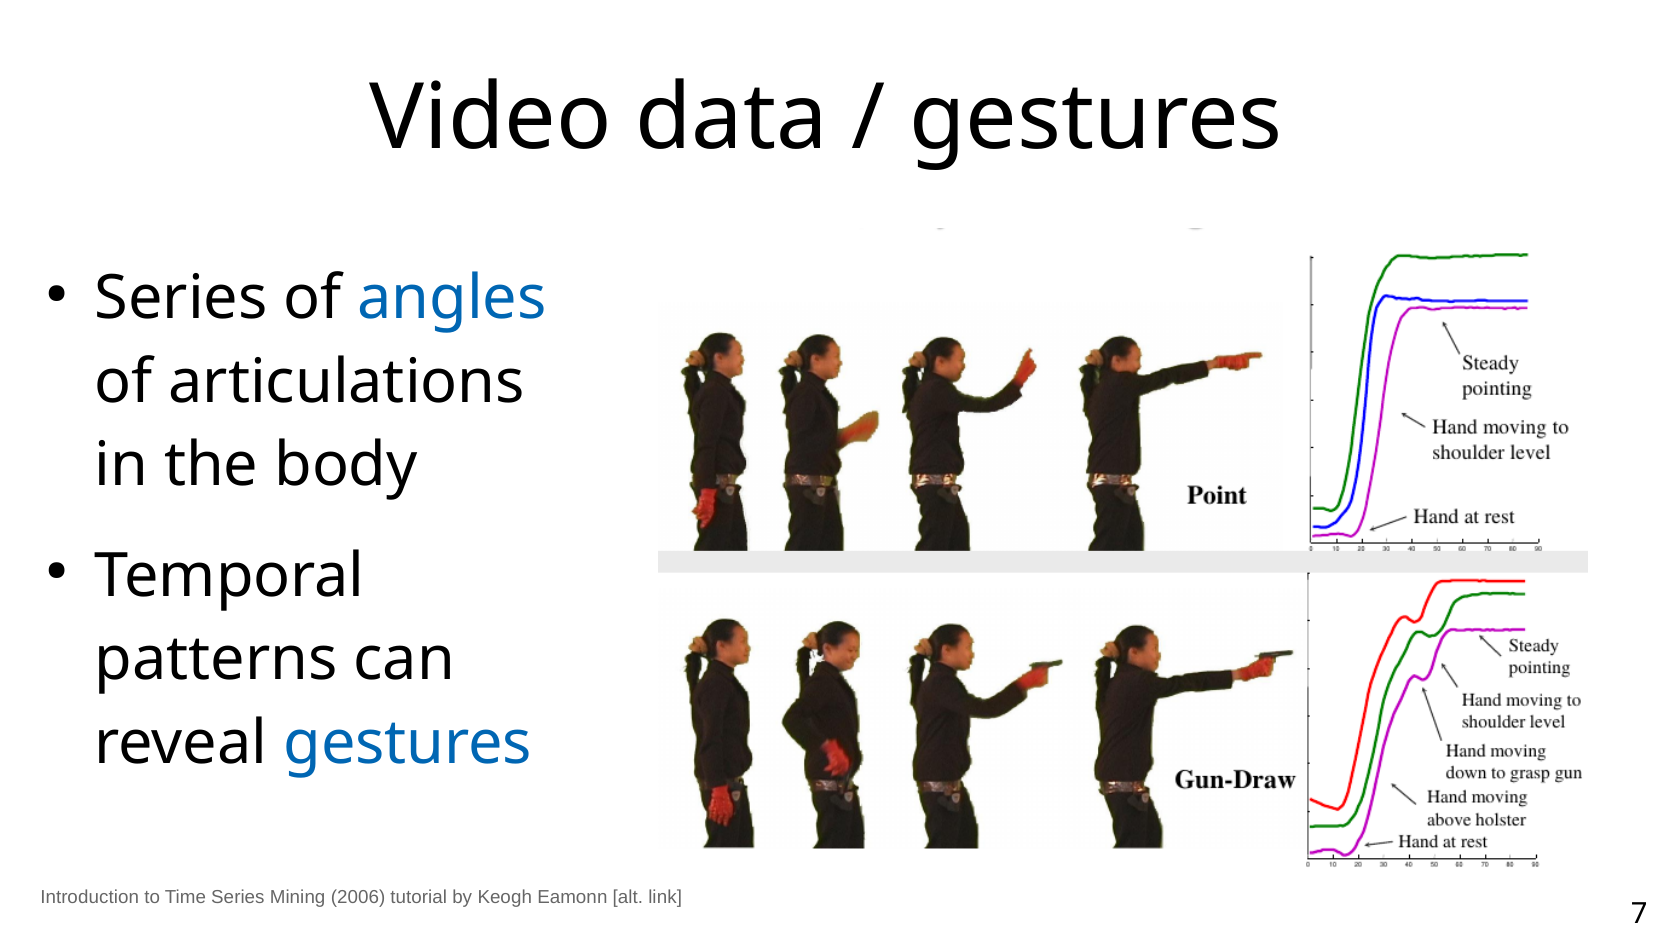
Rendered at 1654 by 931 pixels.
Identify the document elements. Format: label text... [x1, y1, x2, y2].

text_box Introduction to Time Series Mining (2006) tutorial by Keogh Eamonn [alt. link] [25, 879, 709, 916]
picture [658, 228, 1588, 874]
list Series of angles of articulations in the body Temporal patterns can reveal gestures [29, 253, 588, 793]
title Video data / gestures [82, 1, 1571, 226]
